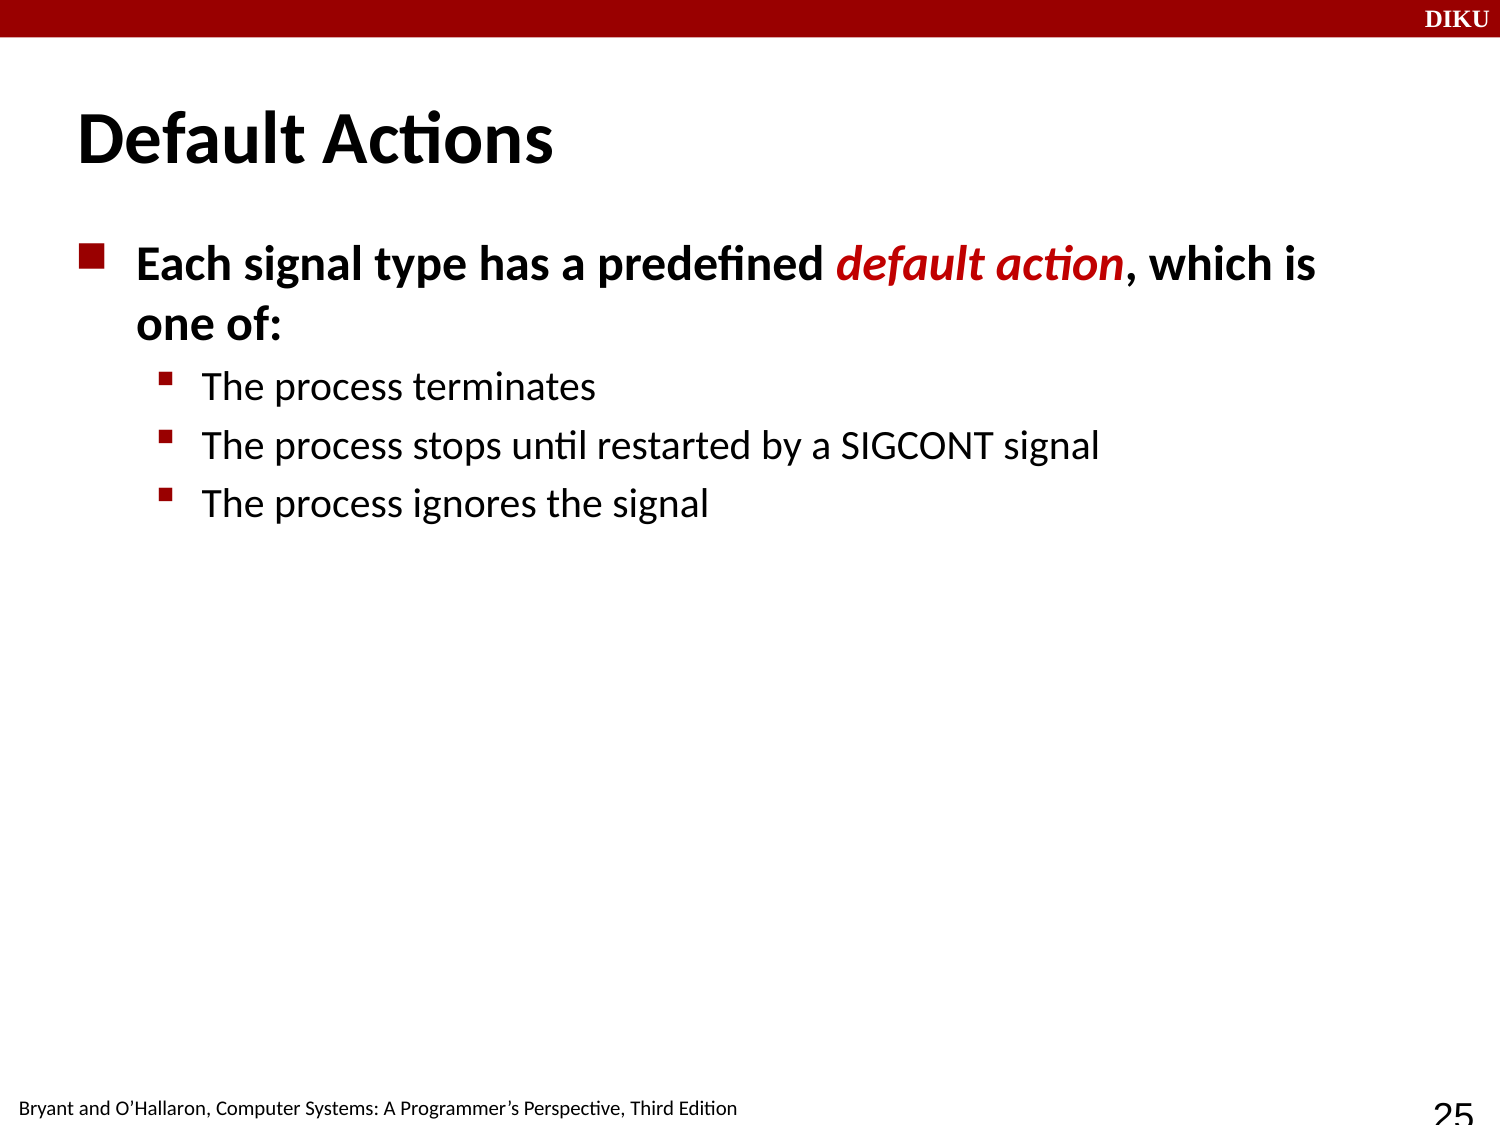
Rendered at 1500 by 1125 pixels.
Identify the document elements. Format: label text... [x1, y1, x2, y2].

text_box Each signal type has a predefined default action, which is one of: The process terminates The process stops until restarted by a SIGCONT signal The process ignores the signal [65, 223, 1361, 1039]
text_box Default Actions [62, 71, 1308, 197]
